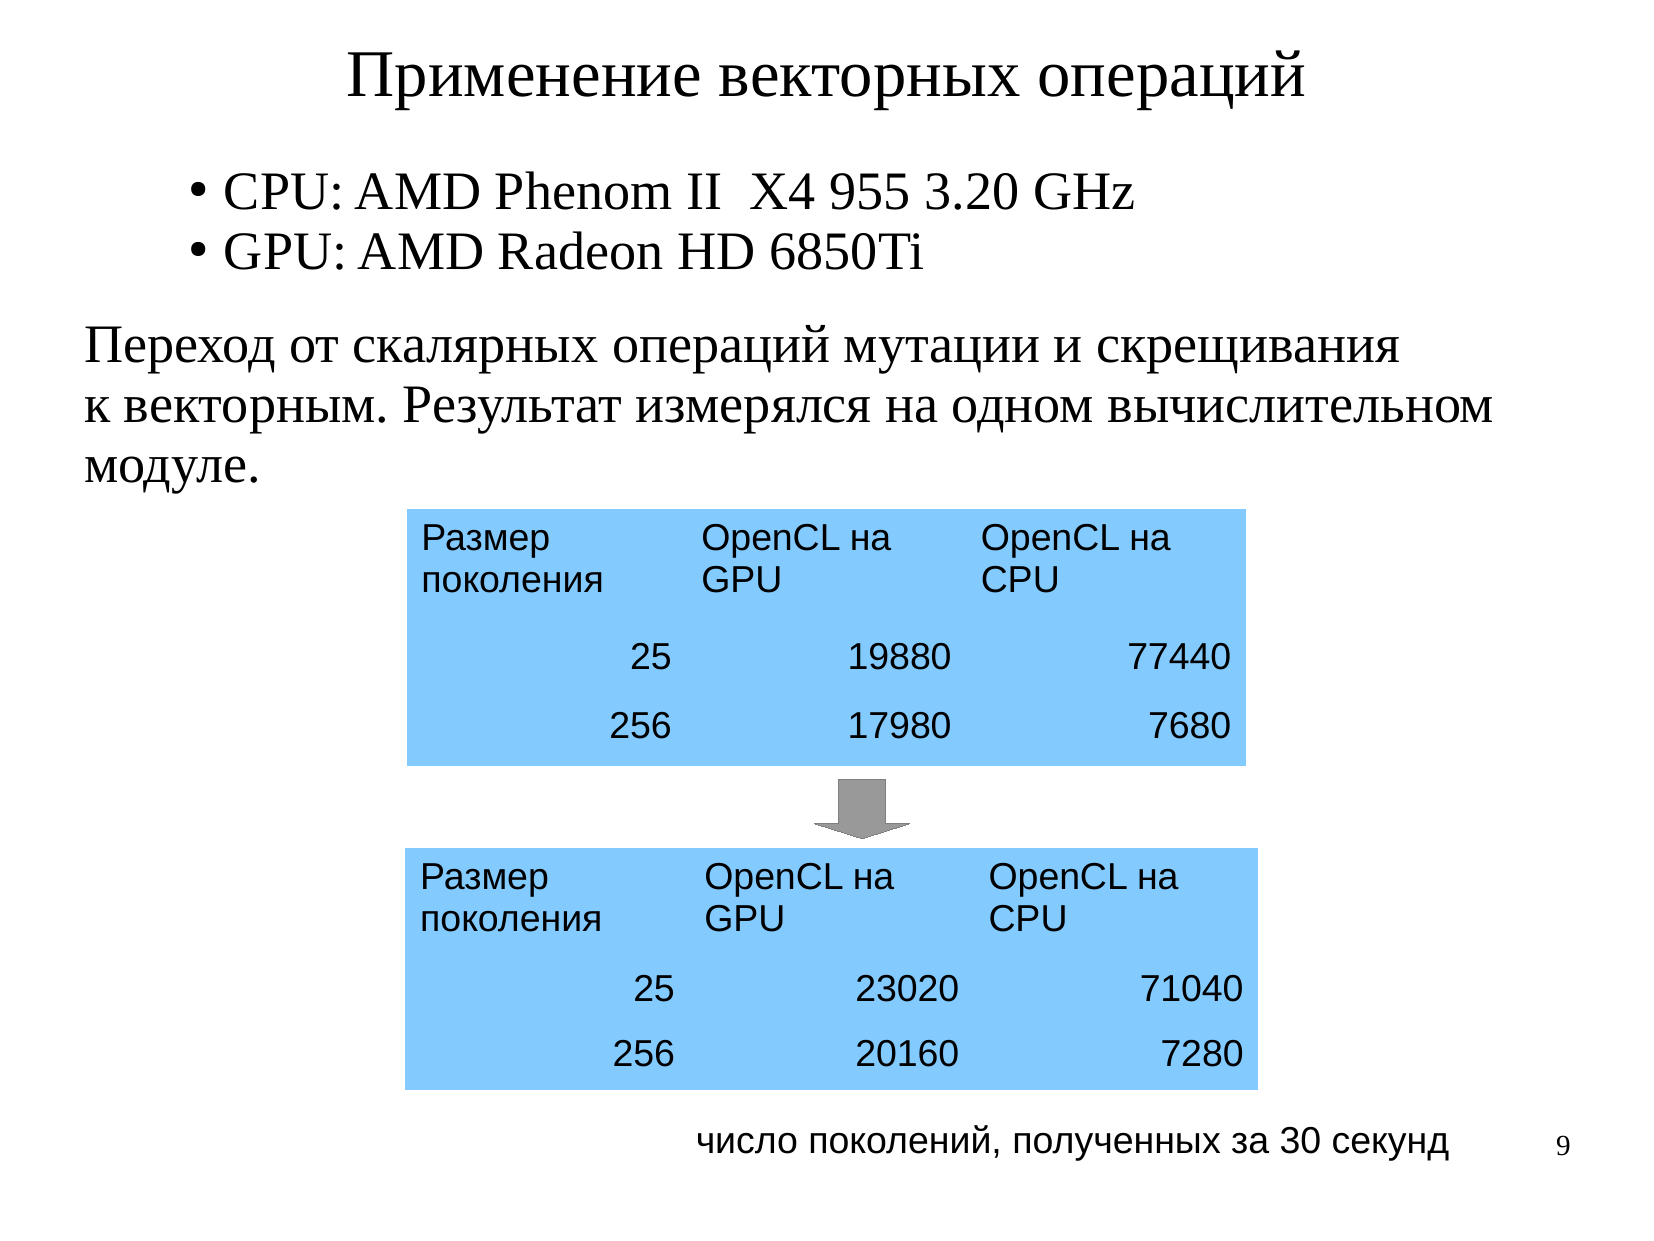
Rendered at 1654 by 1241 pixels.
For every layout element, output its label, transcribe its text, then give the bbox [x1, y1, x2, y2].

table_cell 77440 [966, 628, 1246, 697]
text_box [814, 779, 910, 839]
table_cell 7680 [966, 697, 1246, 766]
text_box CPU: AMD Phenom II X4 955 3.20 GHz GPU: AMD Radeon HD 6850Ti [173, 153, 1152, 307]
table_header OpenCL на СPU [966, 509, 1246, 628]
table_header OpenCL на GPU [686, 509, 966, 628]
table_header OpenCL на СPU [974, 848, 1258, 960]
text_box число поколений, полученных за 30 секунд [681, 1112, 1465, 1170]
table_cell 20160 [690, 1025, 974, 1090]
text_box Применение векторных операций [331, 29, 1323, 119]
table_cell 25 [407, 628, 686, 697]
table_header OpenCL на GPU [690, 848, 974, 960]
table_cell 71040 [974, 960, 1258, 1025]
table_cell 23020 [690, 960, 974, 1025]
table_header Размер поколения [407, 509, 686, 628]
table_cell 7280 [974, 1025, 1258, 1090]
table_header Размер поколения [405, 848, 690, 960]
table_cell 256 [407, 697, 686, 766]
text_box Переход от скалярных операций мутации и скрещивания к векторным. Результат измерялся на одном вычислительном модуле. [69, 307, 1525, 505]
table_cell 17980 [686, 697, 966, 766]
table_cell 25 [405, 960, 690, 1025]
table_cell 19880 [686, 628, 966, 697]
table_cell 256 [405, 1025, 690, 1090]
